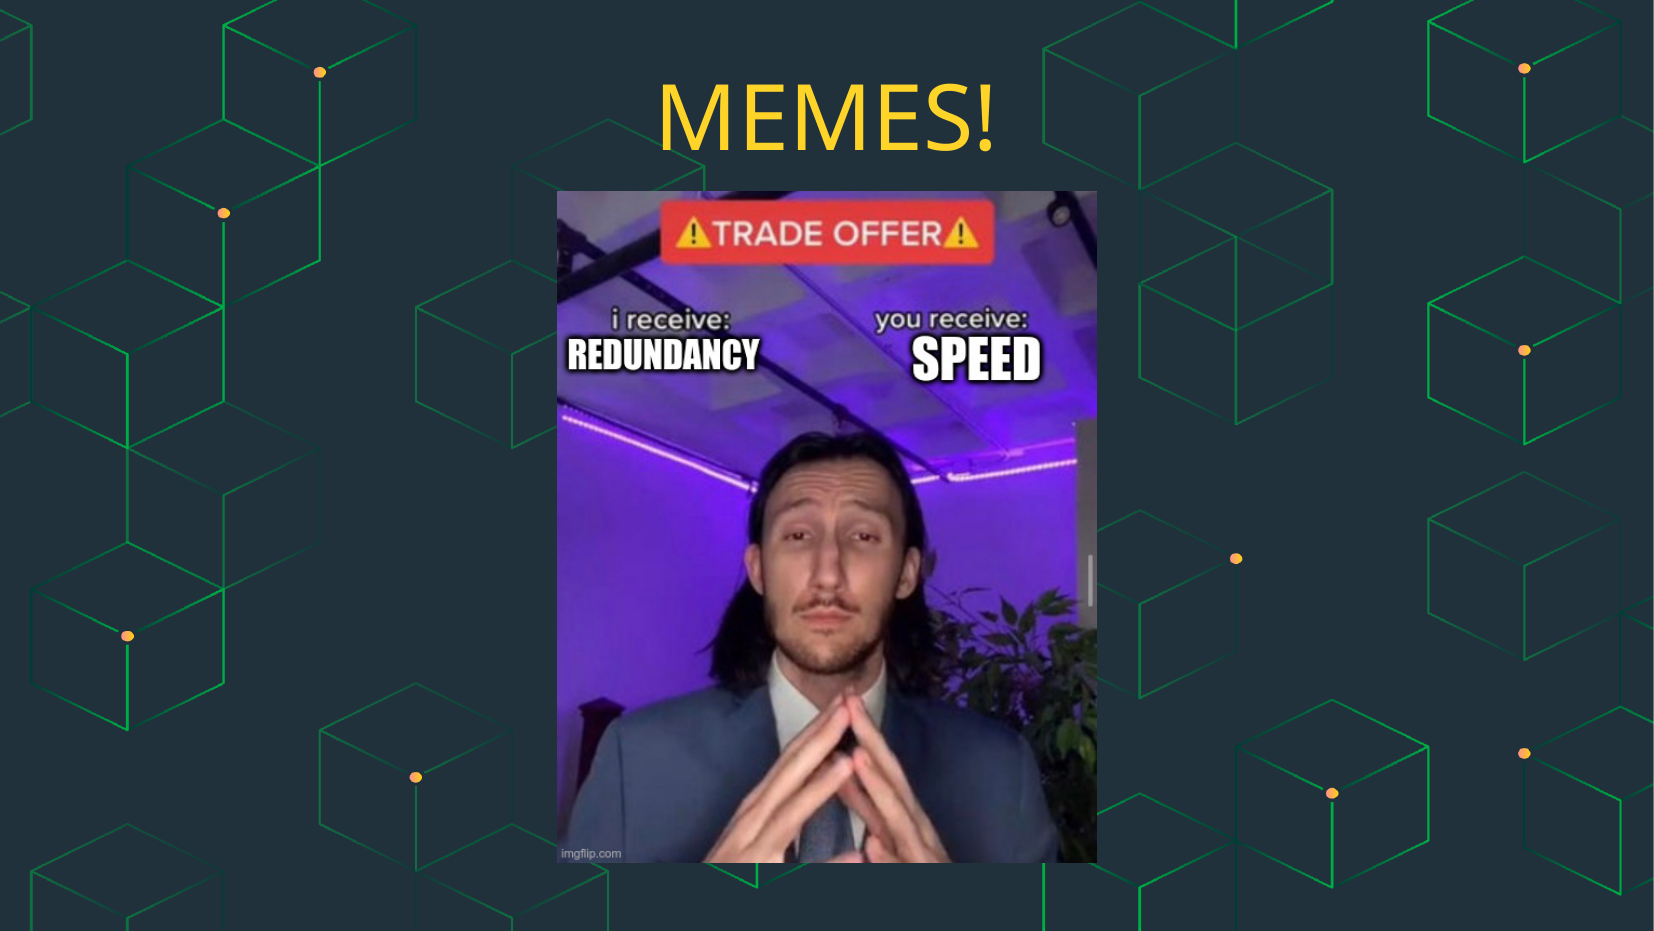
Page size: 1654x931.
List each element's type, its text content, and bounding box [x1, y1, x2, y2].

picture [0, 0, 1654, 931]
title MEMES! [82, 37, 1571, 193]
